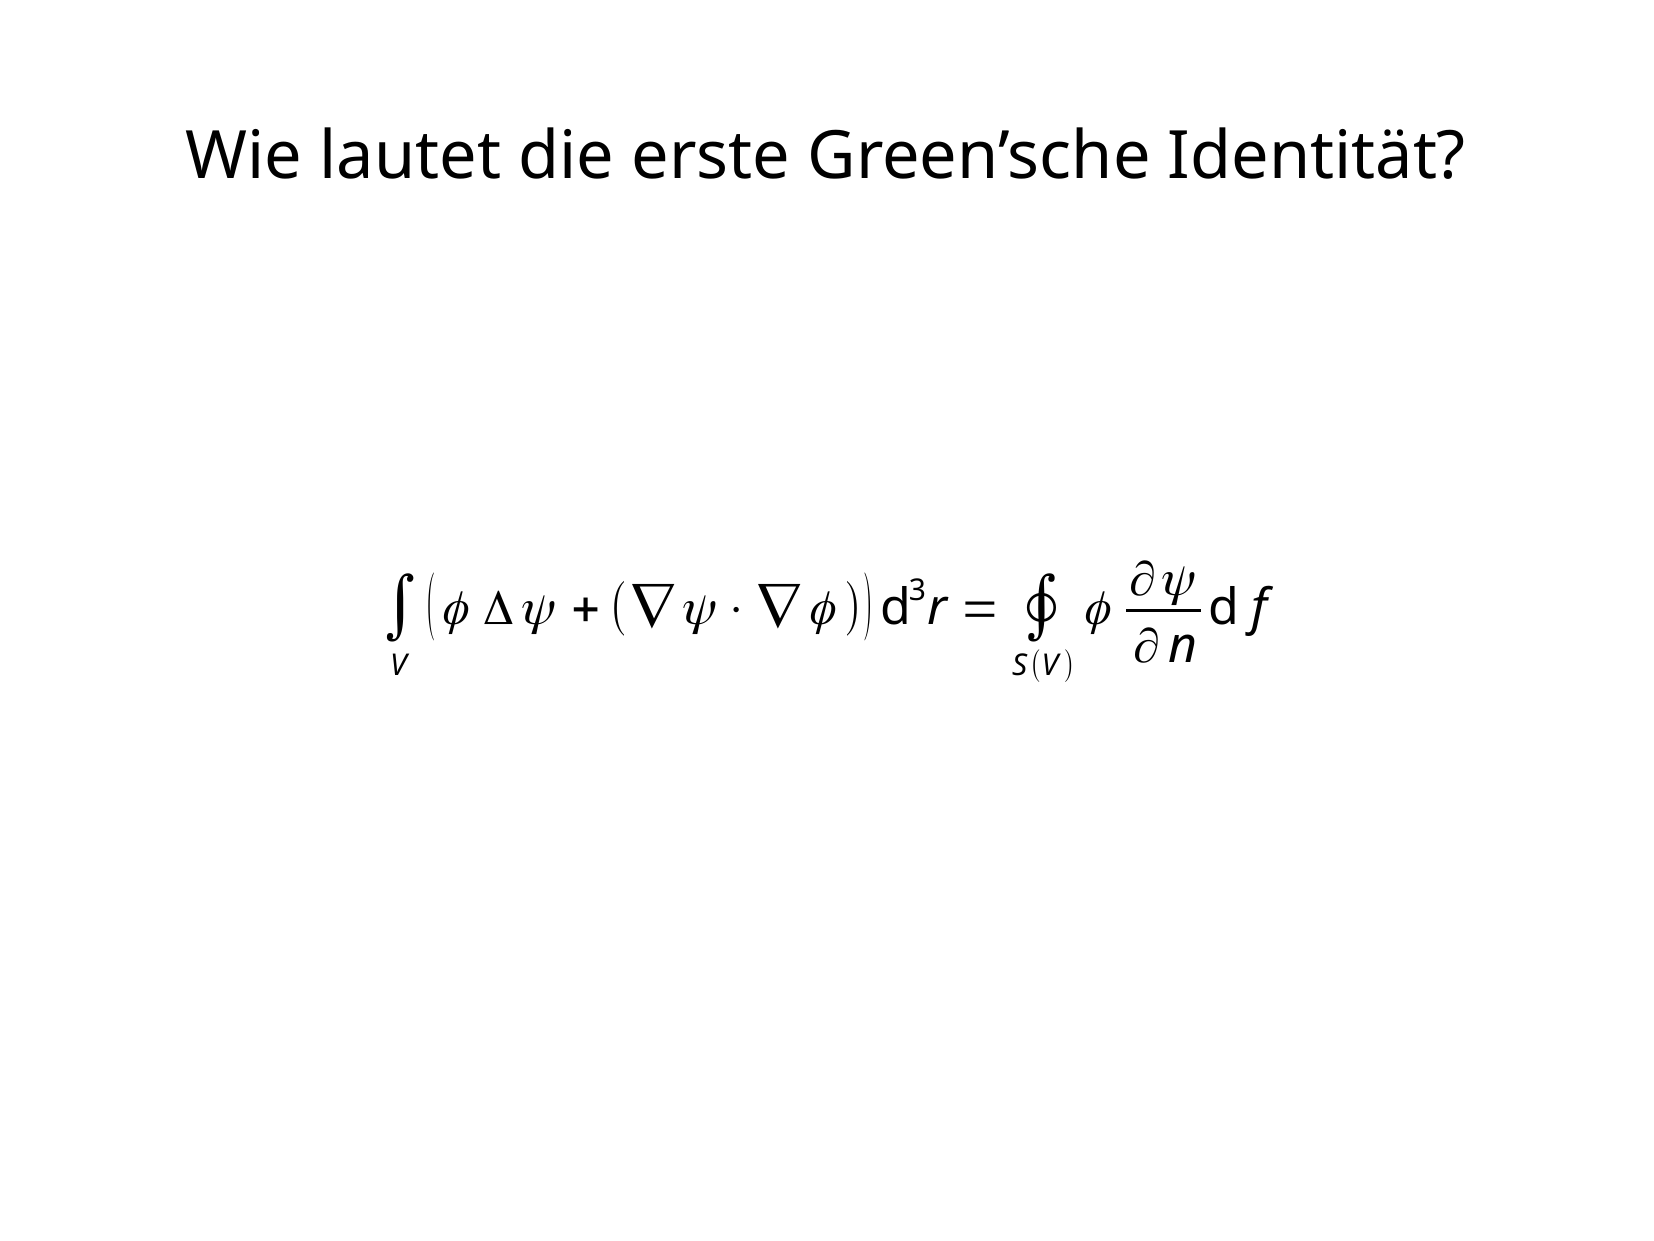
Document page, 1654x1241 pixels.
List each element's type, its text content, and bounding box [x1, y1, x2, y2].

title Wie lautet die erste Green’sche Identität? [82, 49, 1571, 257]
chart [372, 557, 1281, 683]
